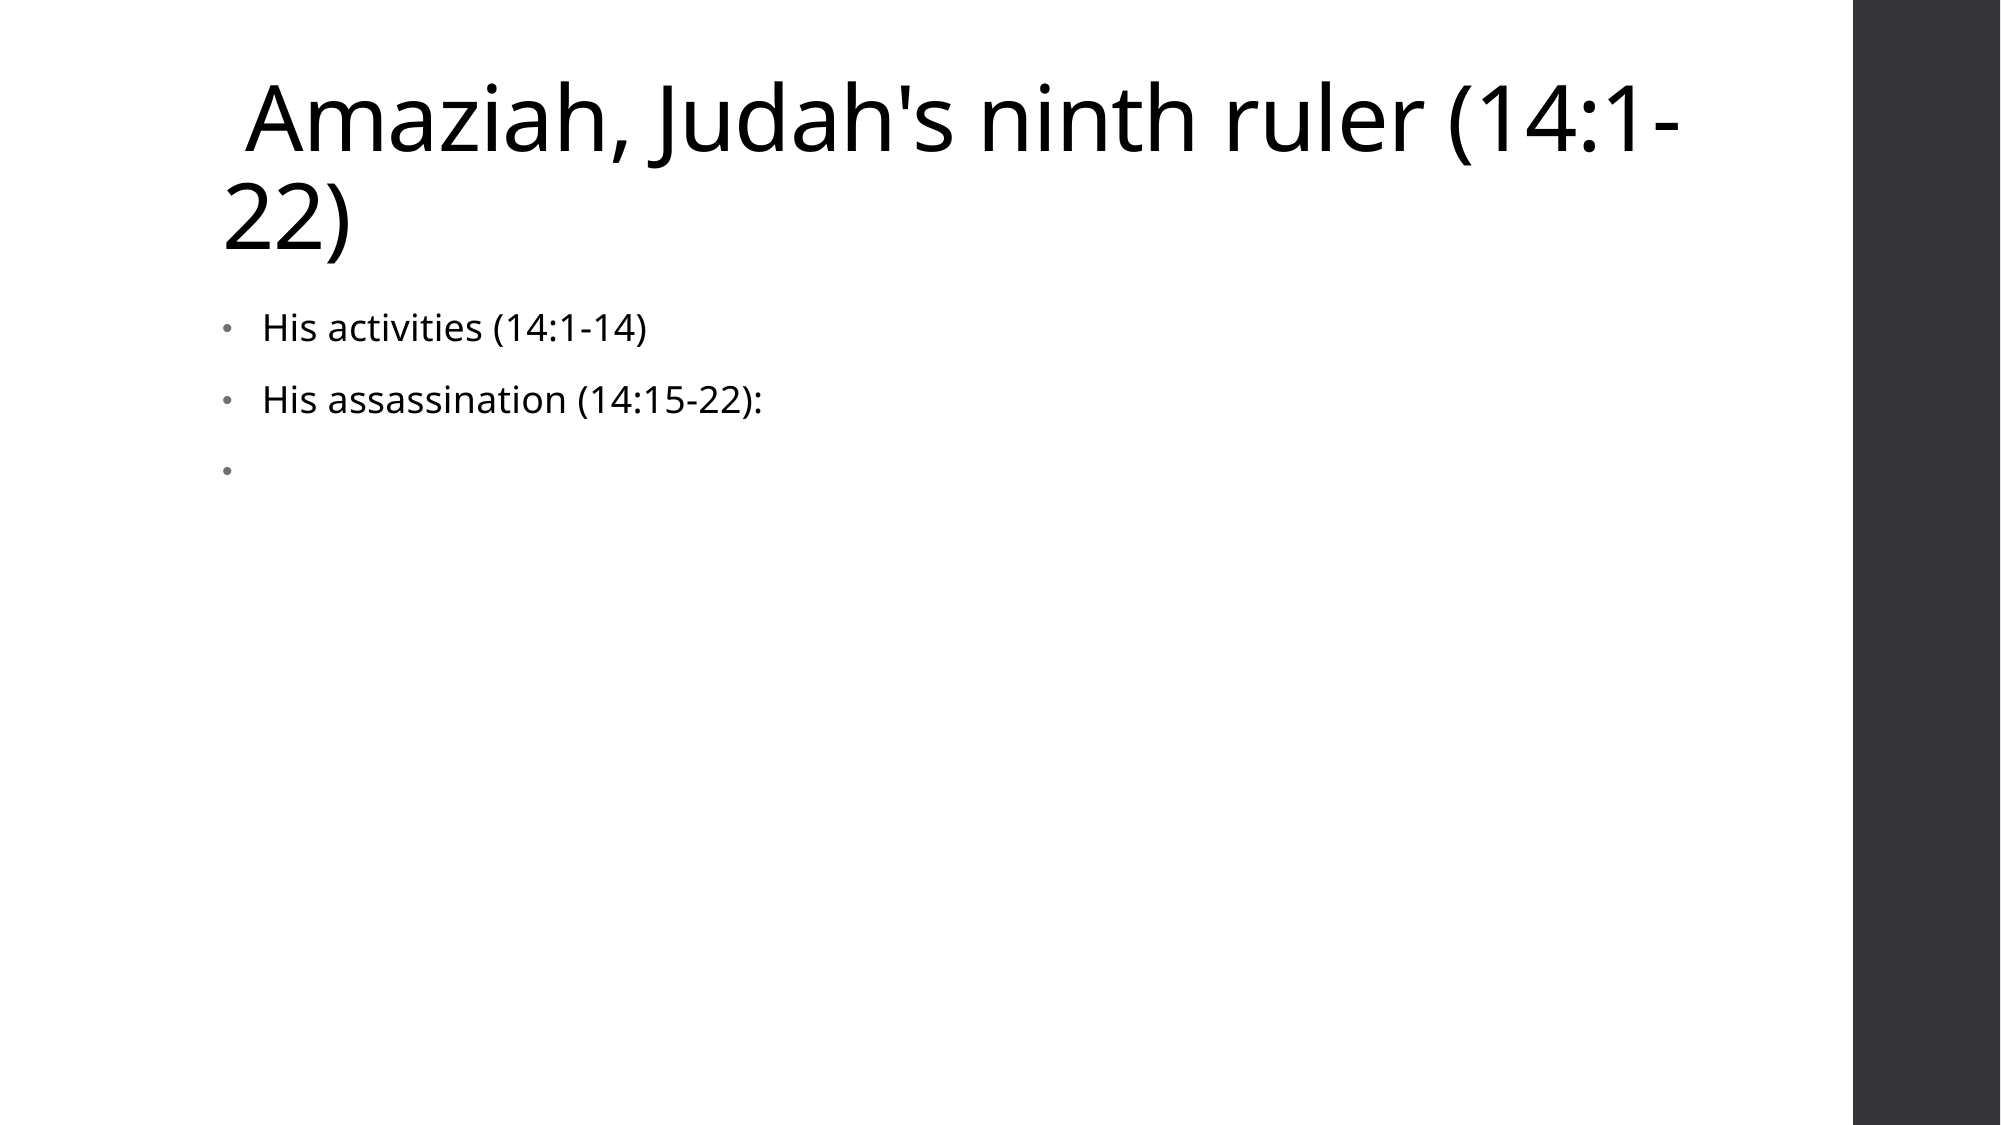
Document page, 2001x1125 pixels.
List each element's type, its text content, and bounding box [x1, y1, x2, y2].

list His activities (14:1-14) His assassination (14:15-22): [206, 299, 1617, 1014]
title Amaziah, Judah's ninth ruler (14:1-22) [206, 60, 1797, 278]
